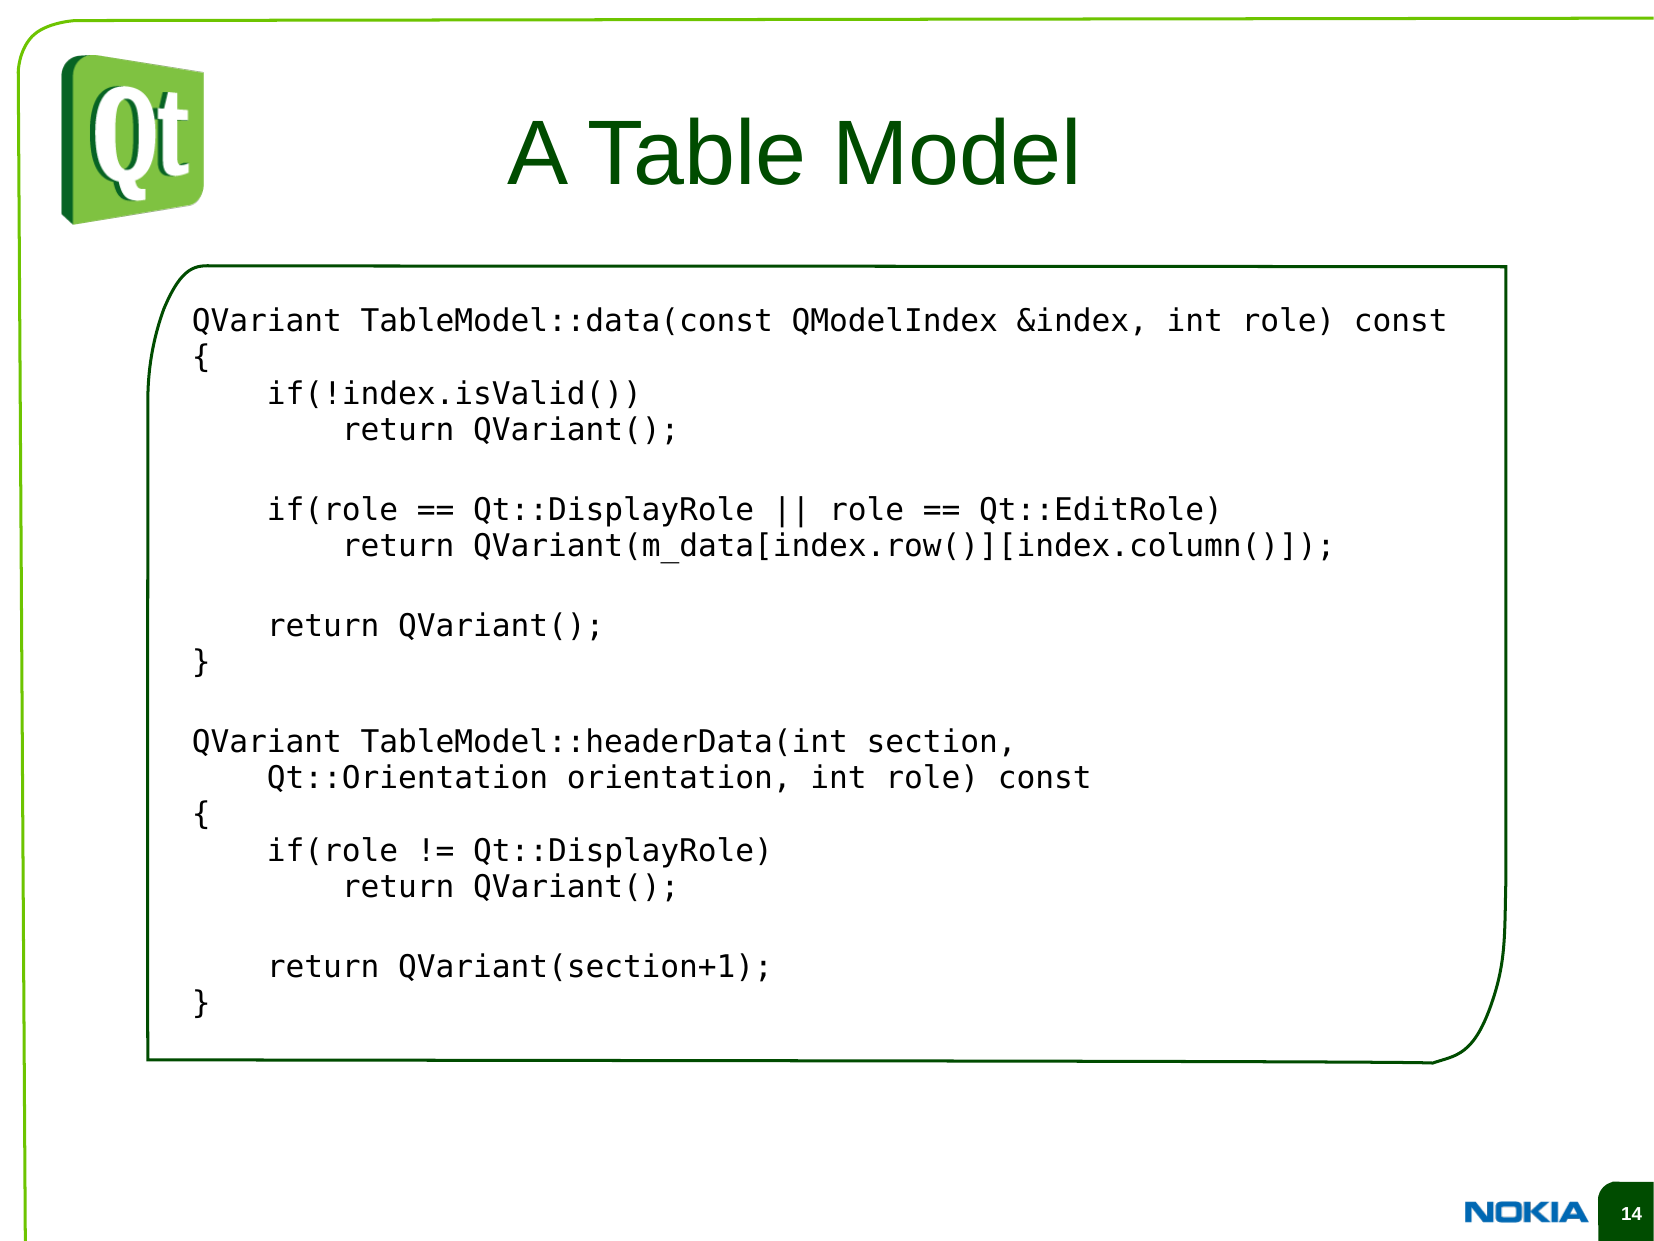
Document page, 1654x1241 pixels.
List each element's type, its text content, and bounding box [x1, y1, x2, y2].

text_box QVariant TableModel::data(const QModelIndex &index, int role) const { if(!index.isValid()) return QVariant(); if(role == Qt::DisplayRole || role == Qt::EditRole) return QVariant(m_data[index.row()][index.column()]); return QVariant(); } QVariant TableModel::headerData(int section, Qt::Orientation orientation, int role) const { if(role != Qt::DisplayRole) return QVariant(); return QVariant(section+1); } [177, 295, 1497, 1061]
text_box QVariant TableModel::data(const QModelIndex &index, int role) const { if(!index.isValid()) return QVariant(); if(role == Qt::DisplayRole || role == Qt::EditRole) return QVariant(m_data[index.row()][index.column()]); return QVariant(); } QVariant TableModel::headerData(int section, Qt::Orientation orientation, int role) const { if(role != Qt::DisplayRole) return QVariant(); return QVariant(section+1); } [177, 995, 1497, 1068]
picture [1465, 1201, 1589, 1223]
title A Table Model [257, 49, 1333, 257]
picture [61, 55, 204, 225]
